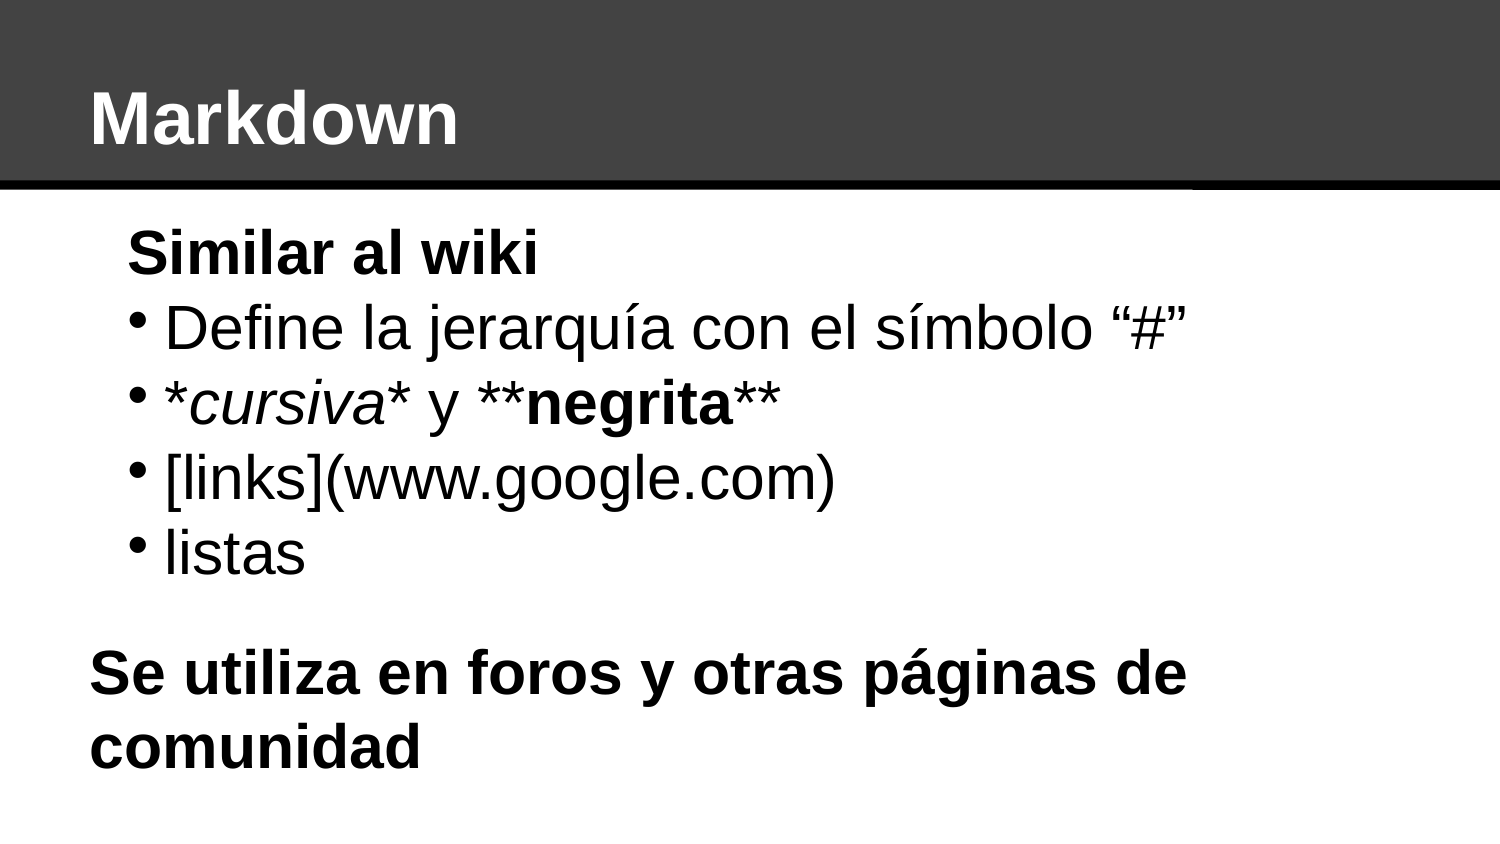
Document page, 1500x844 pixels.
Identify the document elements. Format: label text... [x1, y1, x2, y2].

text_box Markdown [74, 33, 1425, 175]
text_box Similar al wiki Define la jerarquía con el símbolo “#” *cursiva* y **negrita** [links](www.google.com) listas Se utiliza en foros y otras páginas de comunidad [74, 196, 1425, 808]
